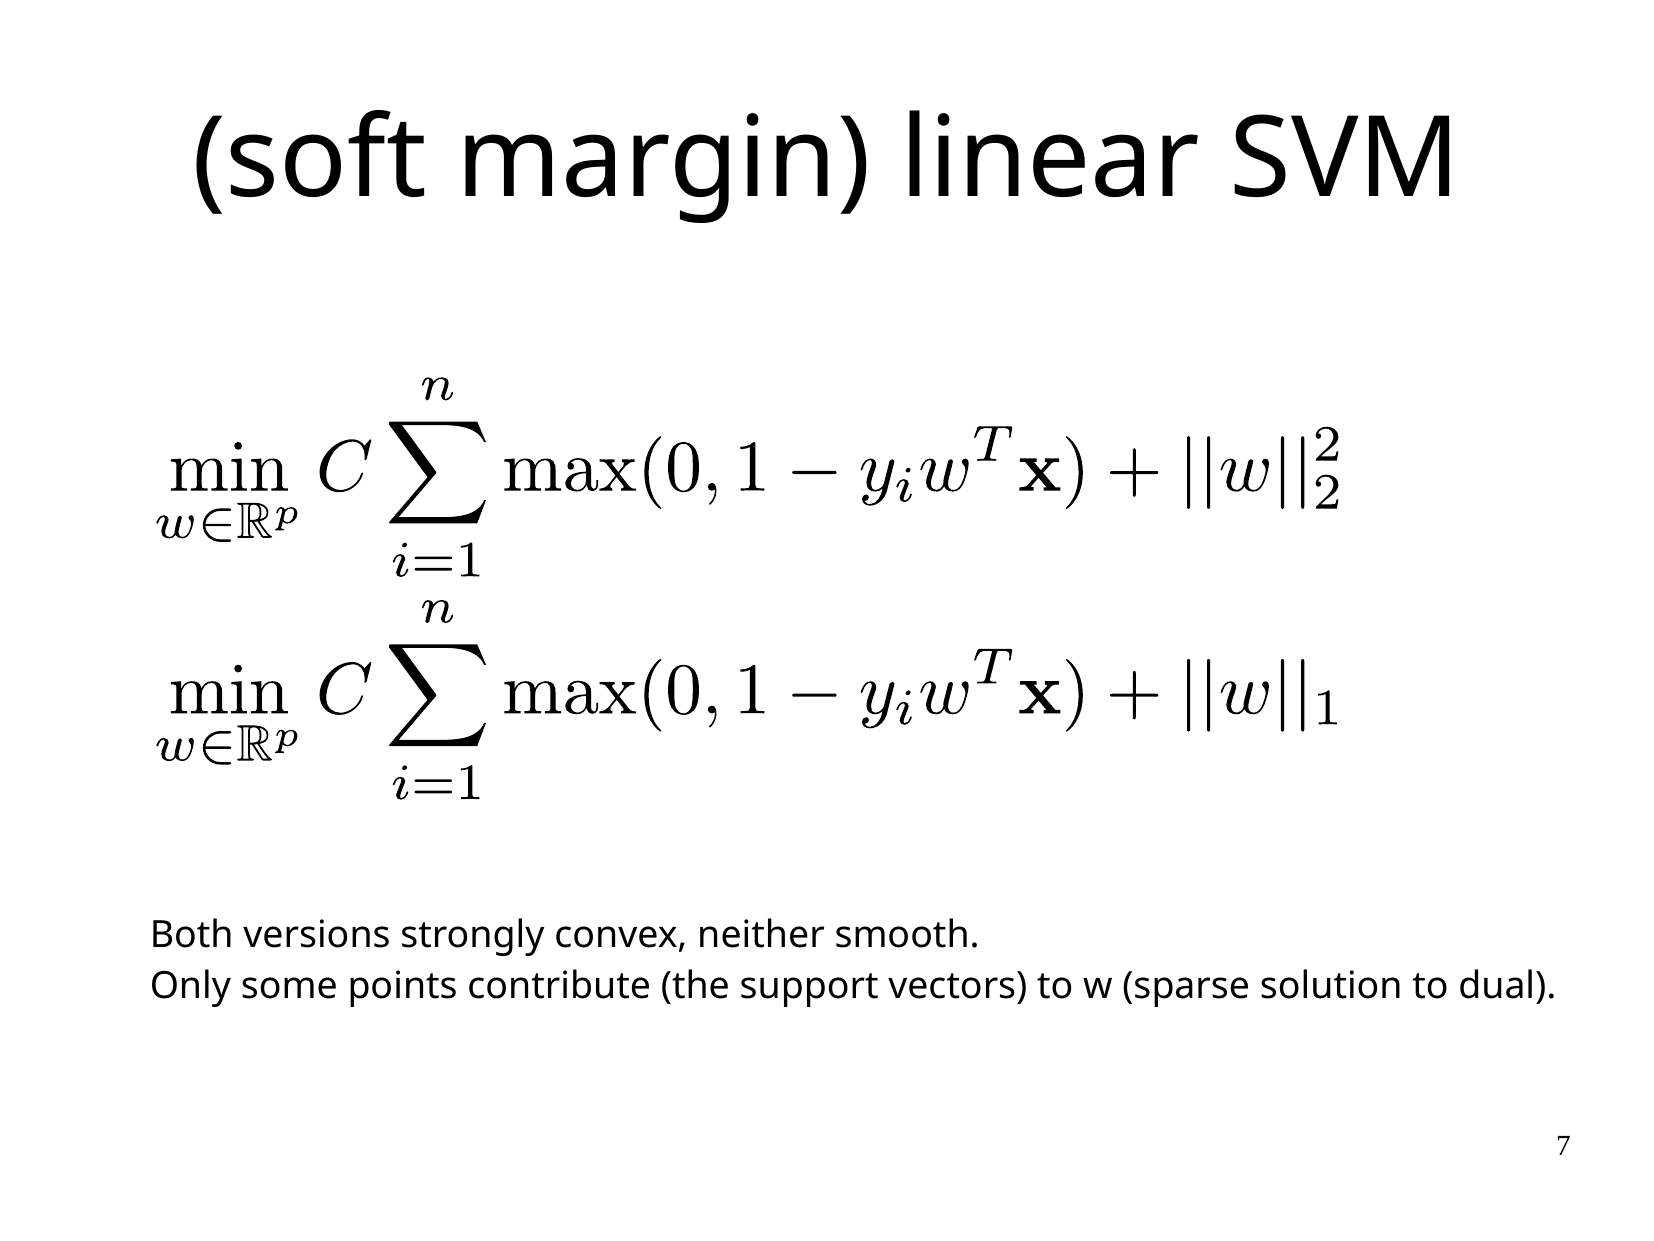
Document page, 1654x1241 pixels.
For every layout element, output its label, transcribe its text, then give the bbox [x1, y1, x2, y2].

title (soft margin) linear SVM [82, 49, 1571, 257]
text_box Both versions strongly convex, neither smooth. Only some points contribute (the support vectors) to w (sparse solution to dual). [135, 900, 1576, 991]
text_box [154, 600, 1342, 800]
text_box [154, 377, 1342, 578]
